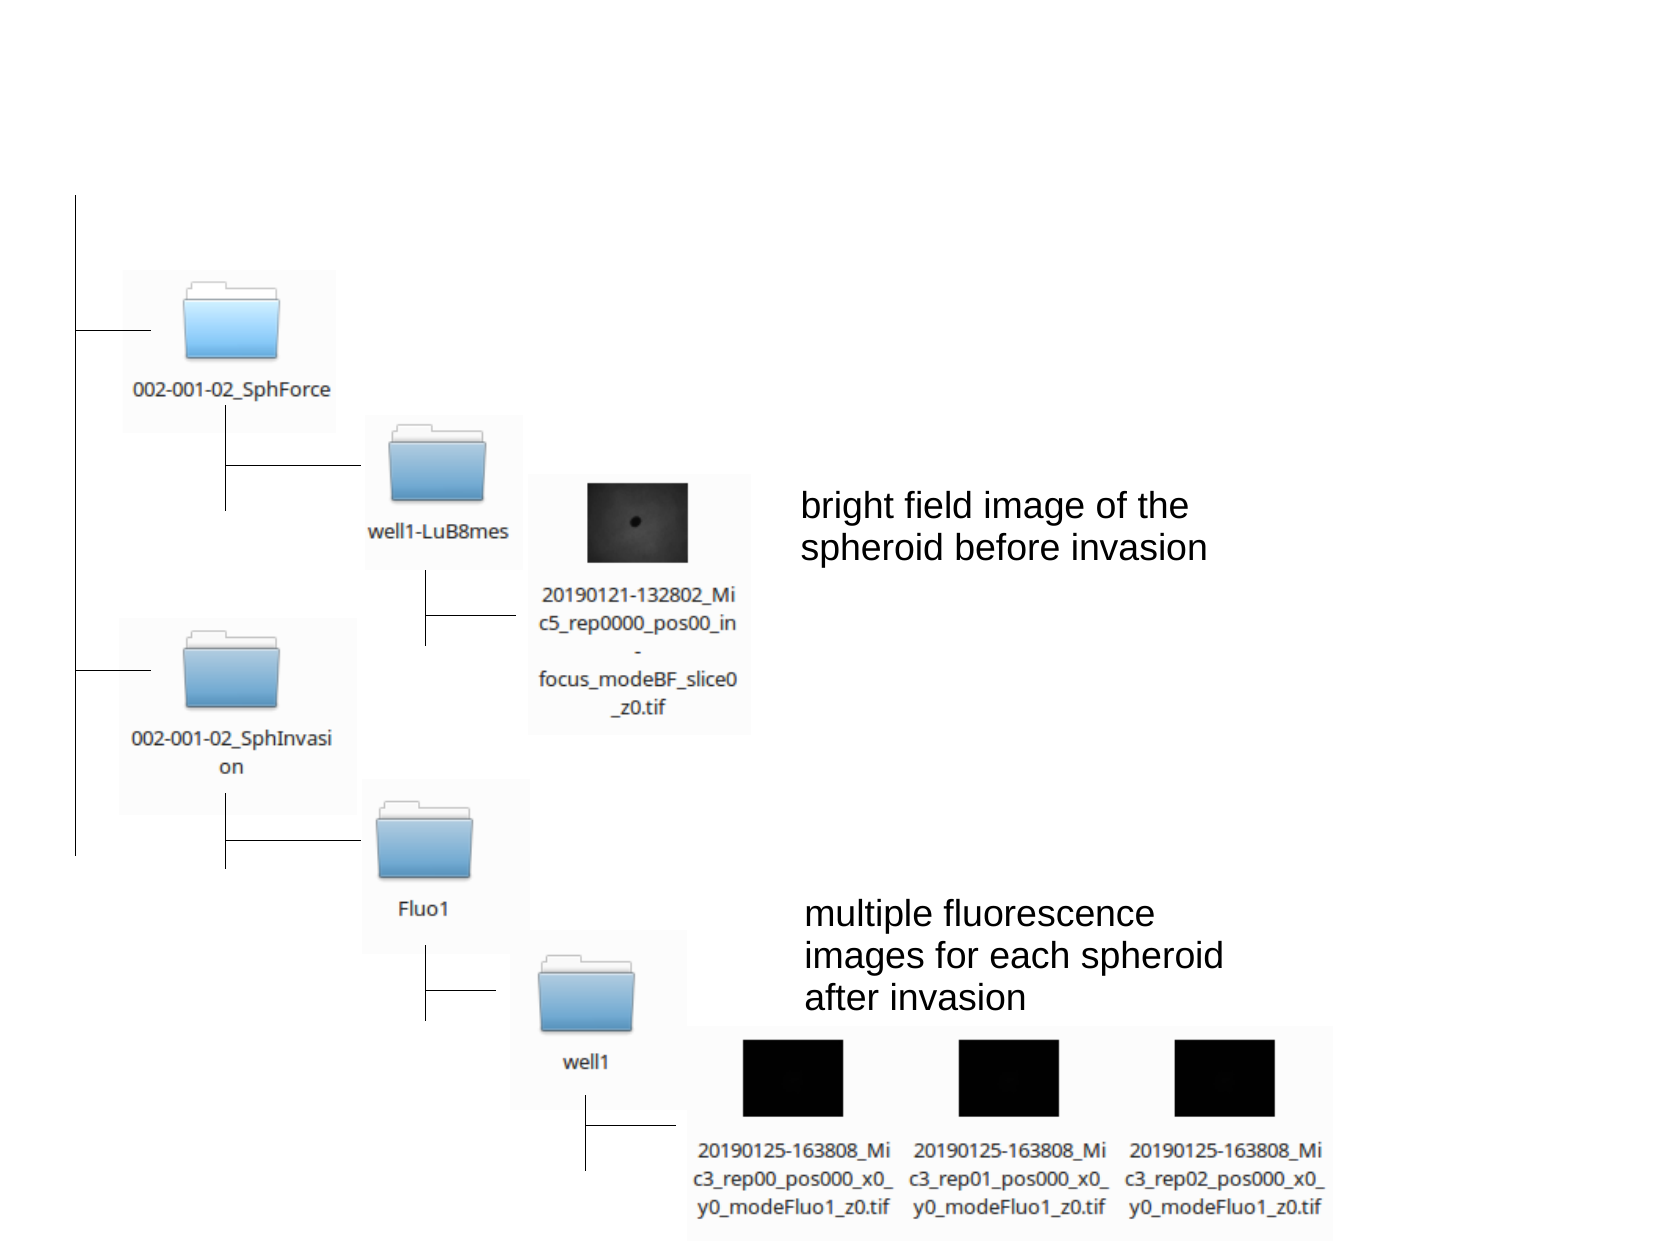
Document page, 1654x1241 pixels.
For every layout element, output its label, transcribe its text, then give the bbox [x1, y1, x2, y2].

picture [122, 270, 336, 433]
text_box multiple fluorescence images for each spheroid after invasion [789, 885, 1255, 1027]
picture [528, 474, 751, 736]
text_box bright field image of the spheroid before invasion [785, 477, 1251, 582]
picture [365, 415, 523, 571]
picture [119, 618, 357, 815]
picture [362, 779, 1333, 1241]
